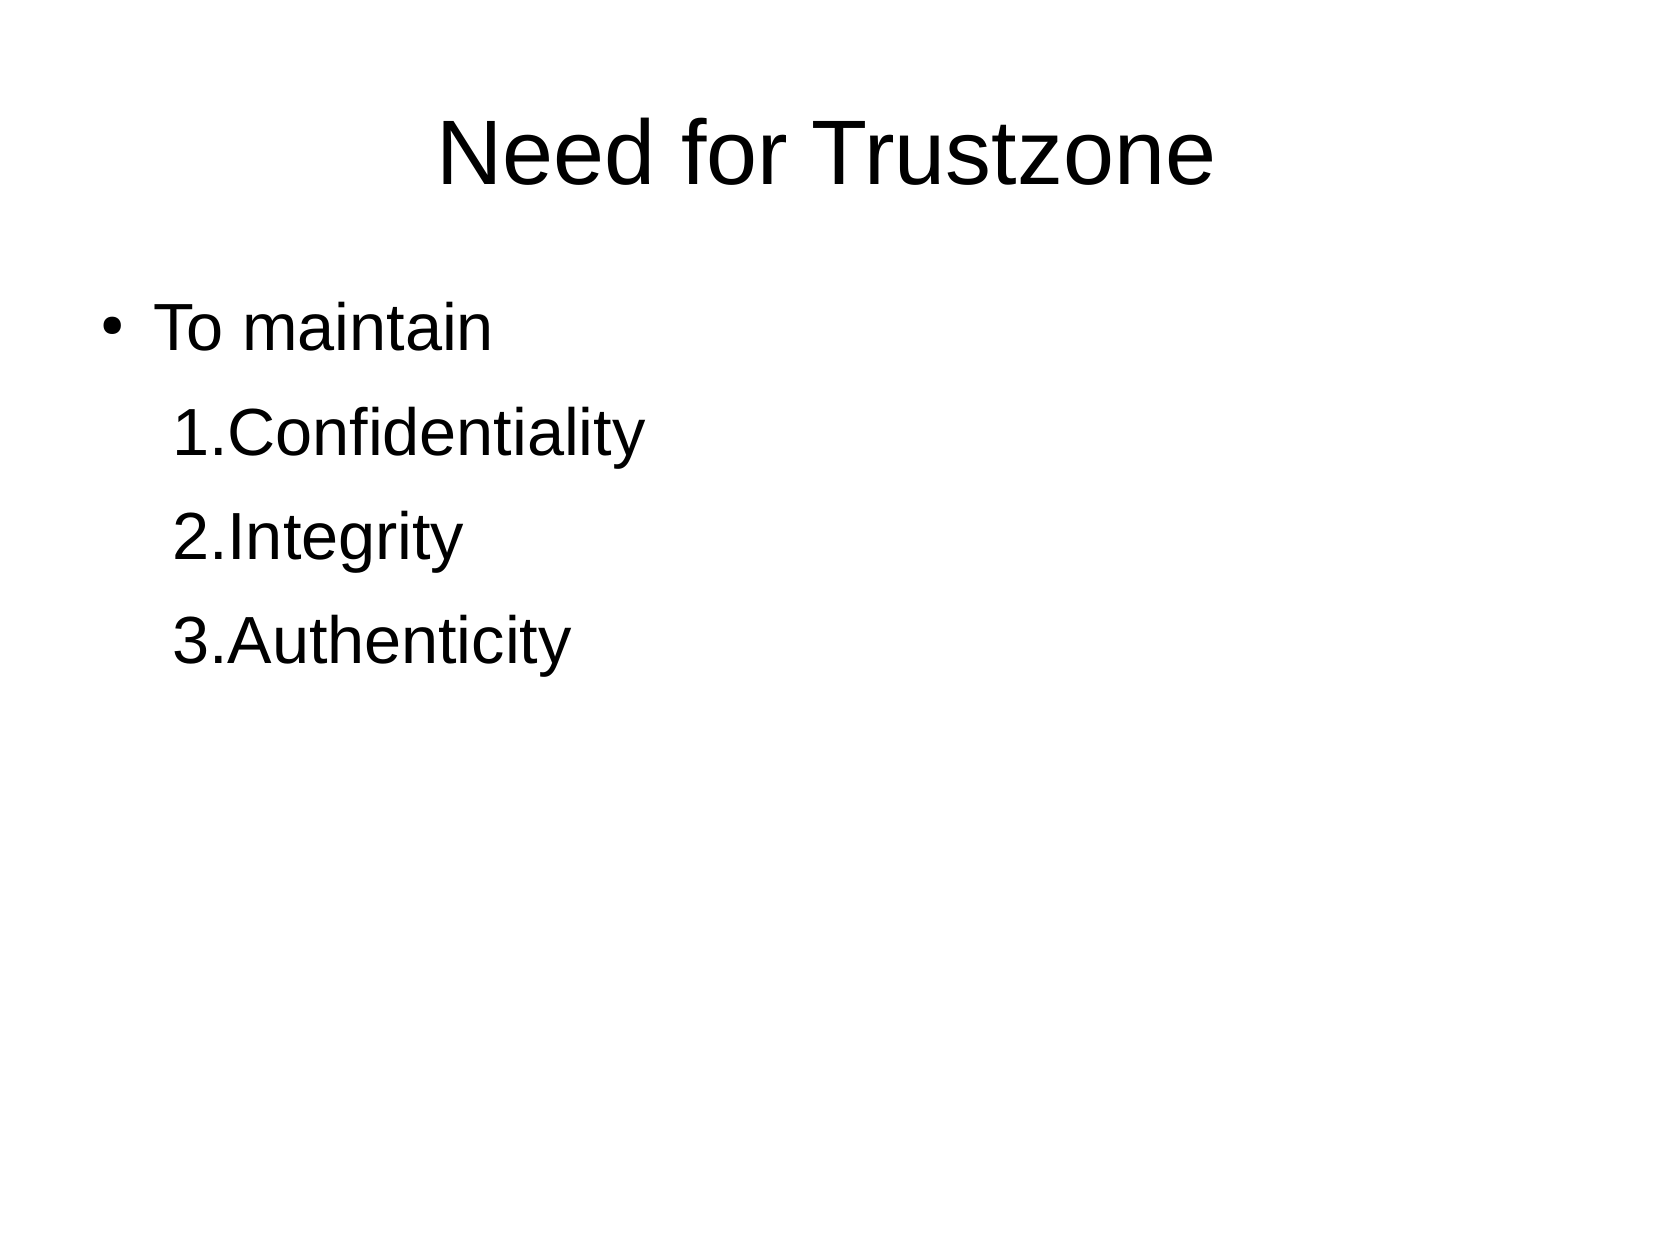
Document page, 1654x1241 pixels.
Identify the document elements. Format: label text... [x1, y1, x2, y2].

list To maintain 1.Confidentiality 2.Integrity 3.Authenticity [82, 290, 1571, 1010]
title Need for Trustzone [82, 49, 1571, 257]
